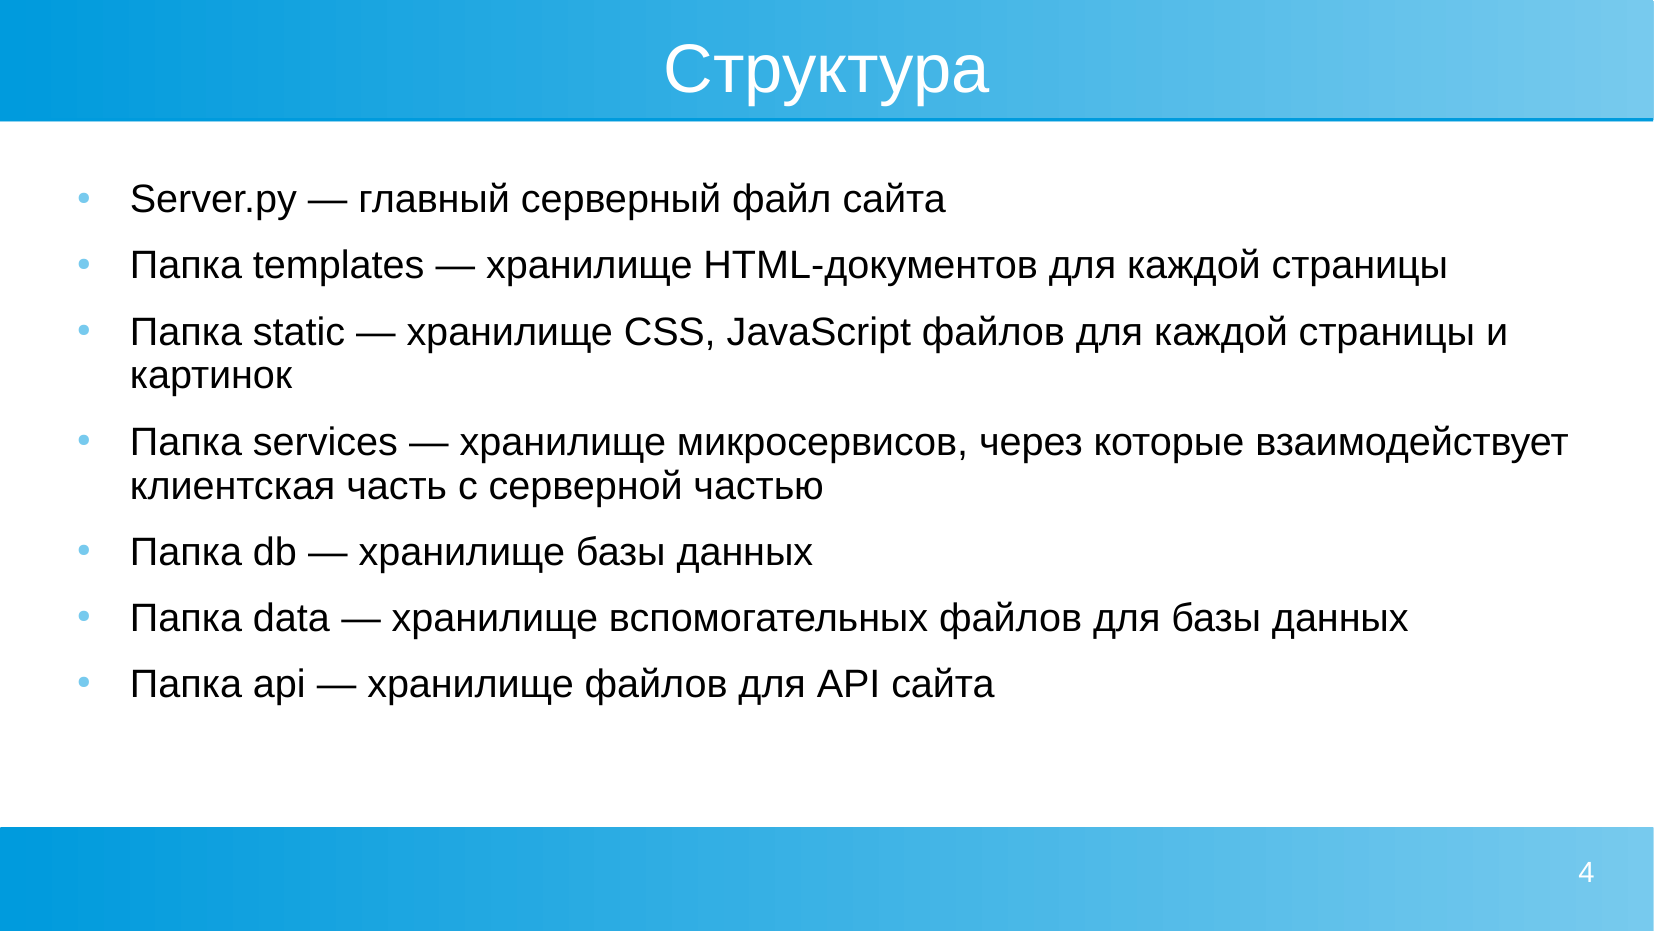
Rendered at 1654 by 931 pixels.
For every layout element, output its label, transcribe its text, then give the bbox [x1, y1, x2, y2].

title Структура [59, 29, 1595, 108]
list Server.py — главный серверный файл сайта Папка templates — хранилище HTML-документов для каждой страницы Папка static — хранилище CSS, JavaScript файлов для каждой страницы и картинок Папка services — хранилище микросервисов, через которые взаимодействует клиентская часть с серверной частью Папка db — хранилище базы данных Папка data — хранилище вспомогательных файлов для базы данных Папка api — хранилище файлов для API сайта [59, 177, 1595, 886]
